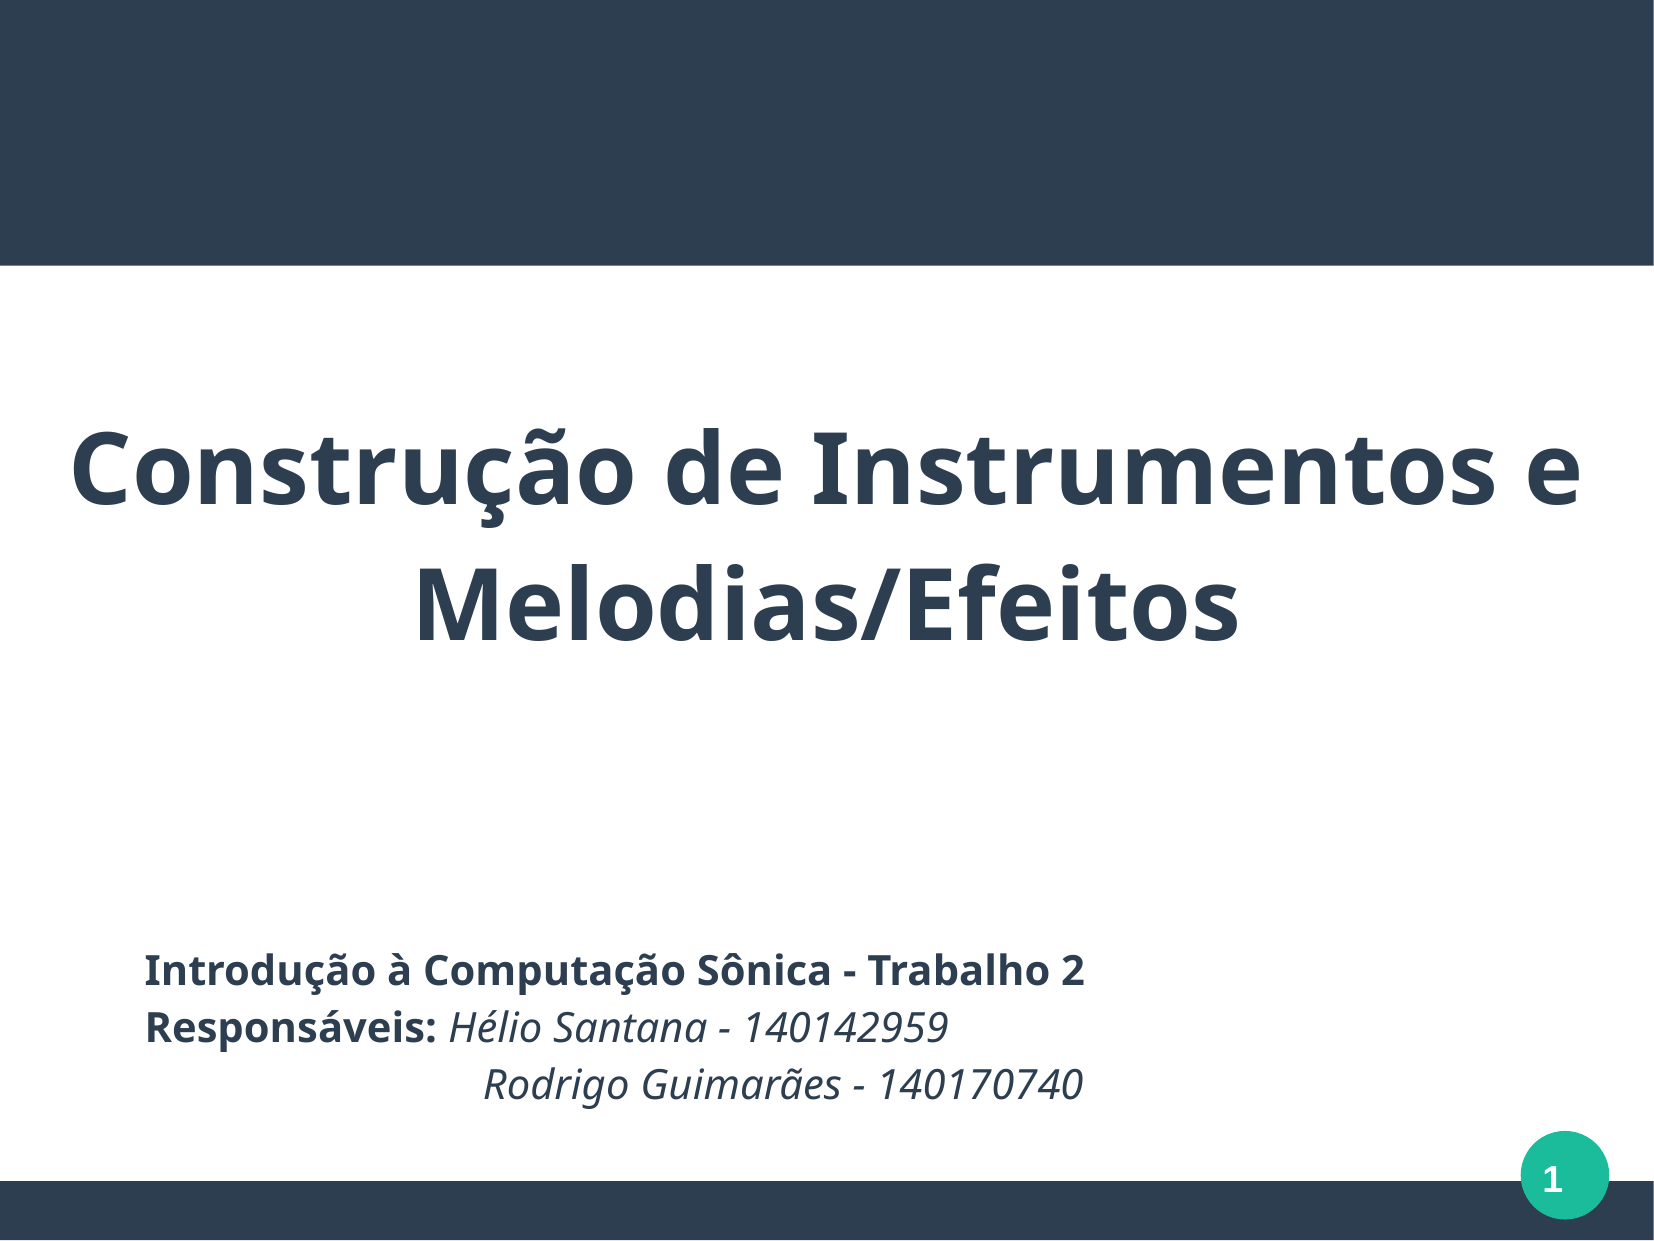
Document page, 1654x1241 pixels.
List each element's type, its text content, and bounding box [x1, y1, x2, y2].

subtitle Construção de Instrumentos e Melodias/Efeitos [59, 359, 1595, 709]
text_box Introdução à Computação Sônica - Trabalho 2 Responsáveis: Hélio Santana - 140142959 Rodrigo Guimarães - 140170740 [129, 933, 1453, 1142]
